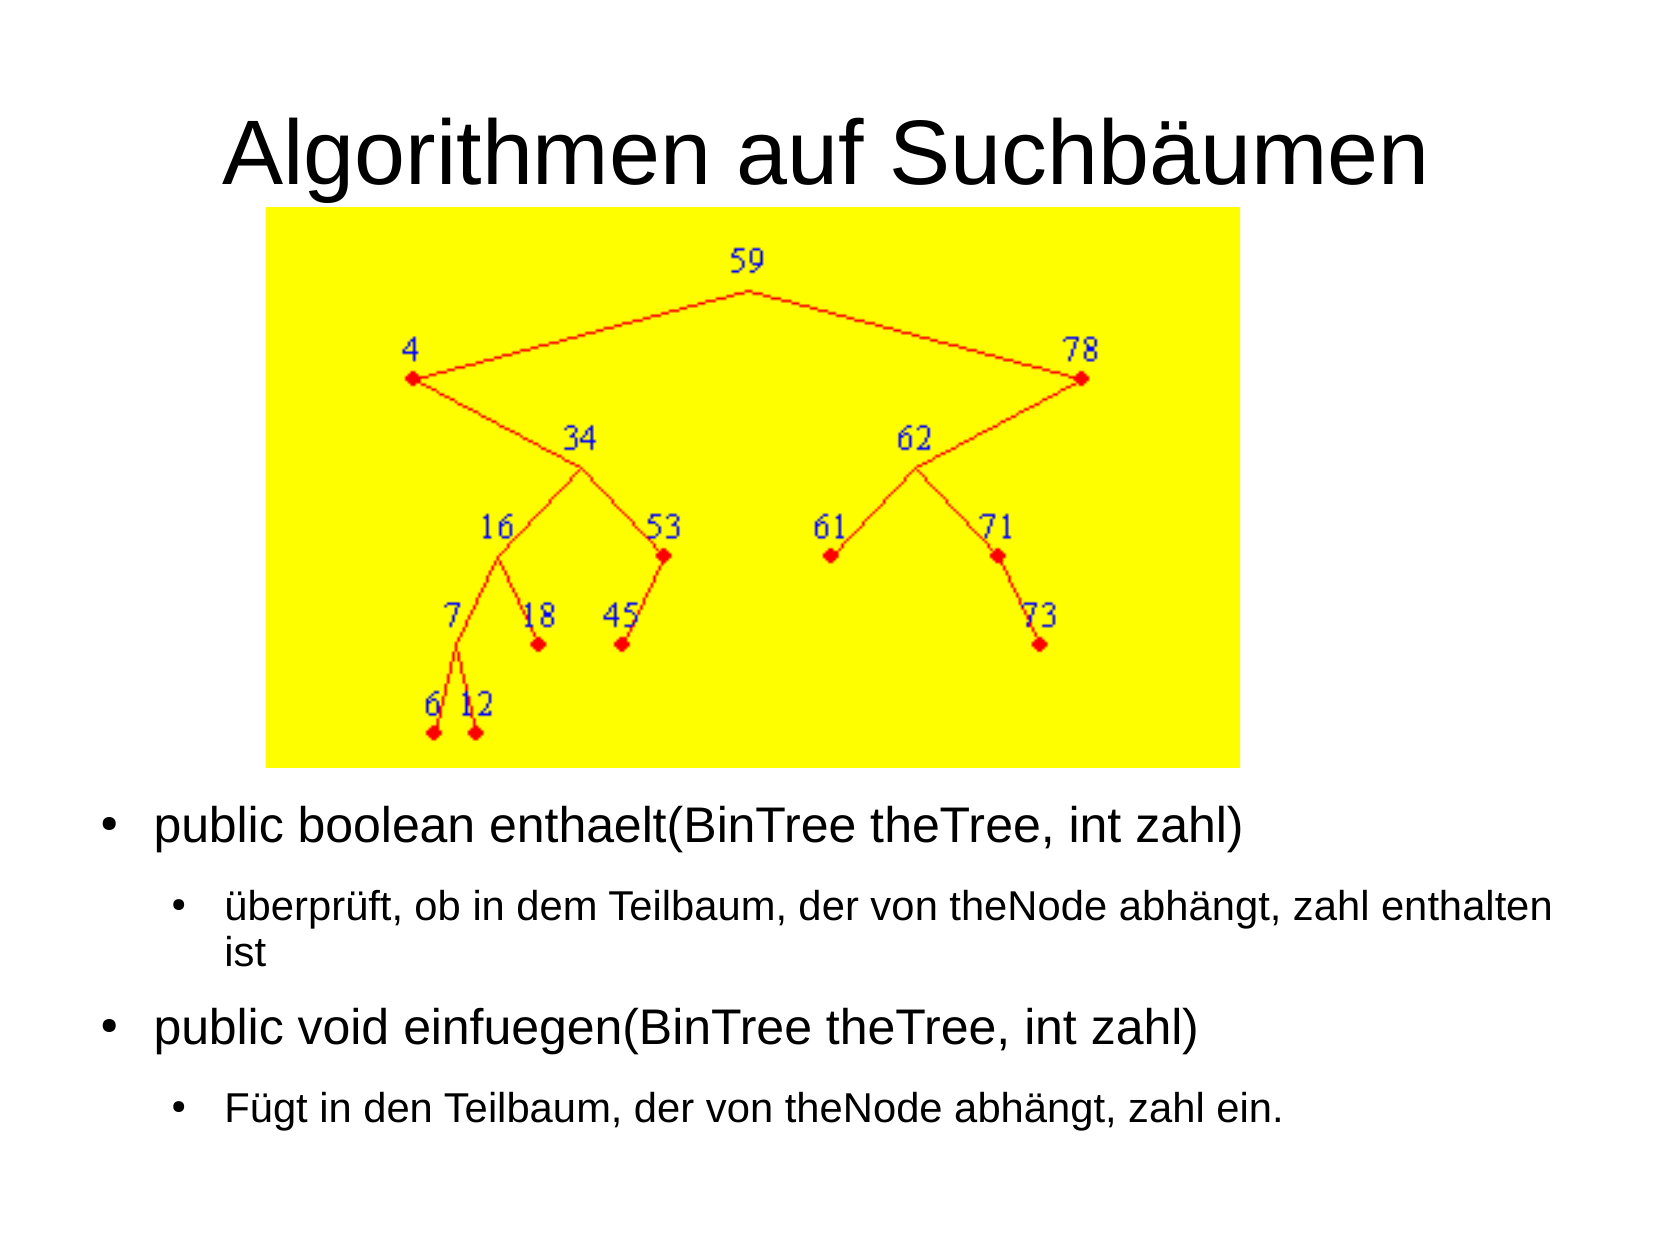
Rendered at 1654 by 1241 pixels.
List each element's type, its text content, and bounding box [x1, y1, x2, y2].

list public boolean enthaelt(BinTree theTree, int zahl) überprüft, ob in dem Teilbaum, der von theNode abhängt, zahl enthalten ist public void einfuegen(BinTree theTree, int zahl) Fügt in den Teilbaum, der von theNode abhängt, zahl ein. [82, 797, 1571, 1209]
title Algorithmen auf Suchbäumen [82, 49, 1571, 257]
picture [265, 206, 1241, 768]
